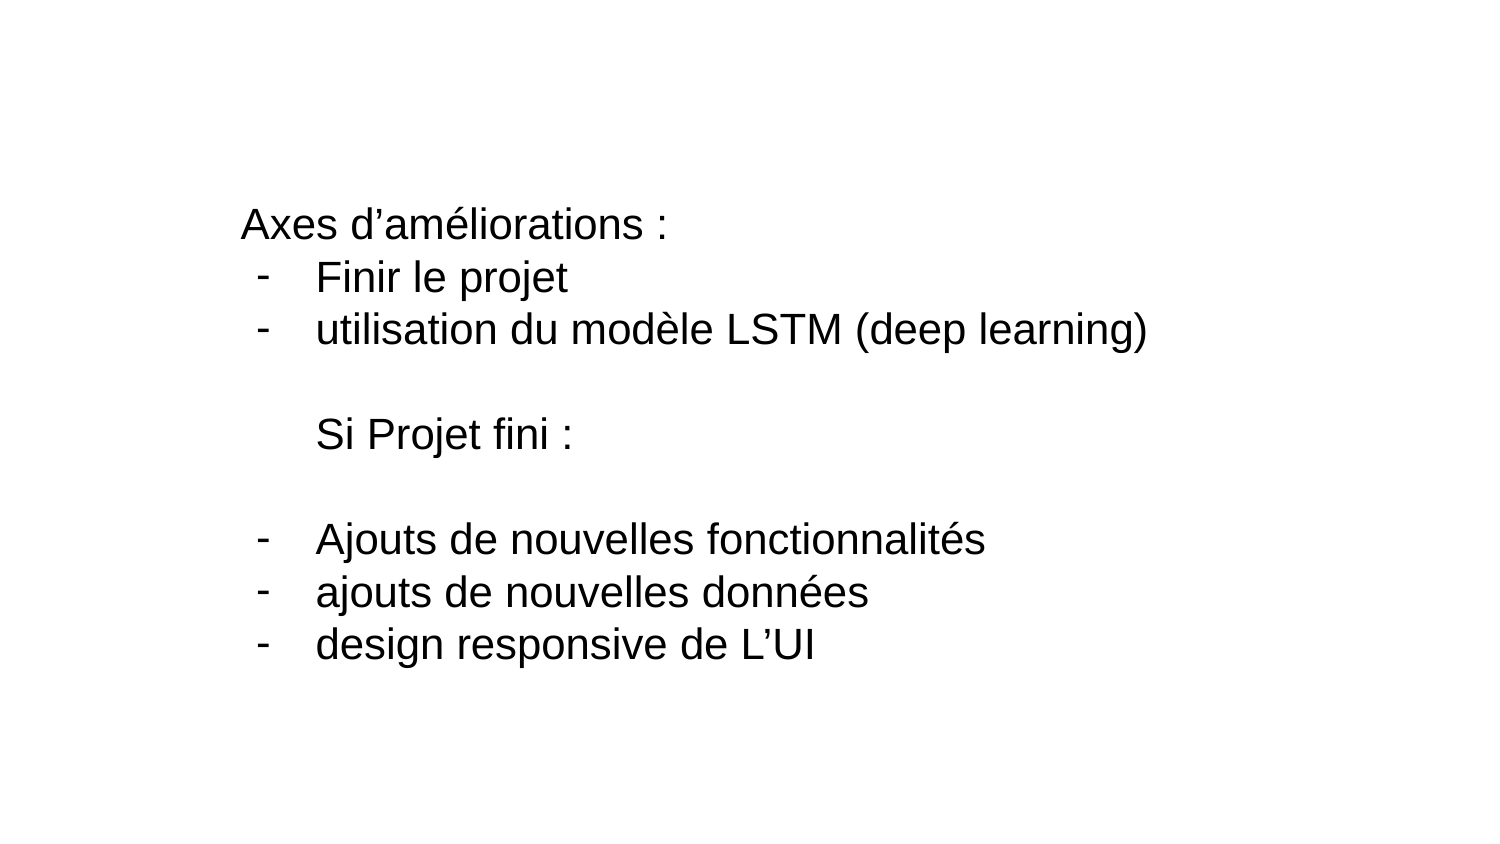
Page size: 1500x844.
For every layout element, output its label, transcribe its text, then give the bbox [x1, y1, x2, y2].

text_box Axes d’améliorations : Finir le projet utilisation du modèle LSTM (deep learning) Si Projet fini : Ajouts de nouvelles fonctionnalités ajouts de nouvelles données design responsive de L’UI [225, 180, 1208, 736]
